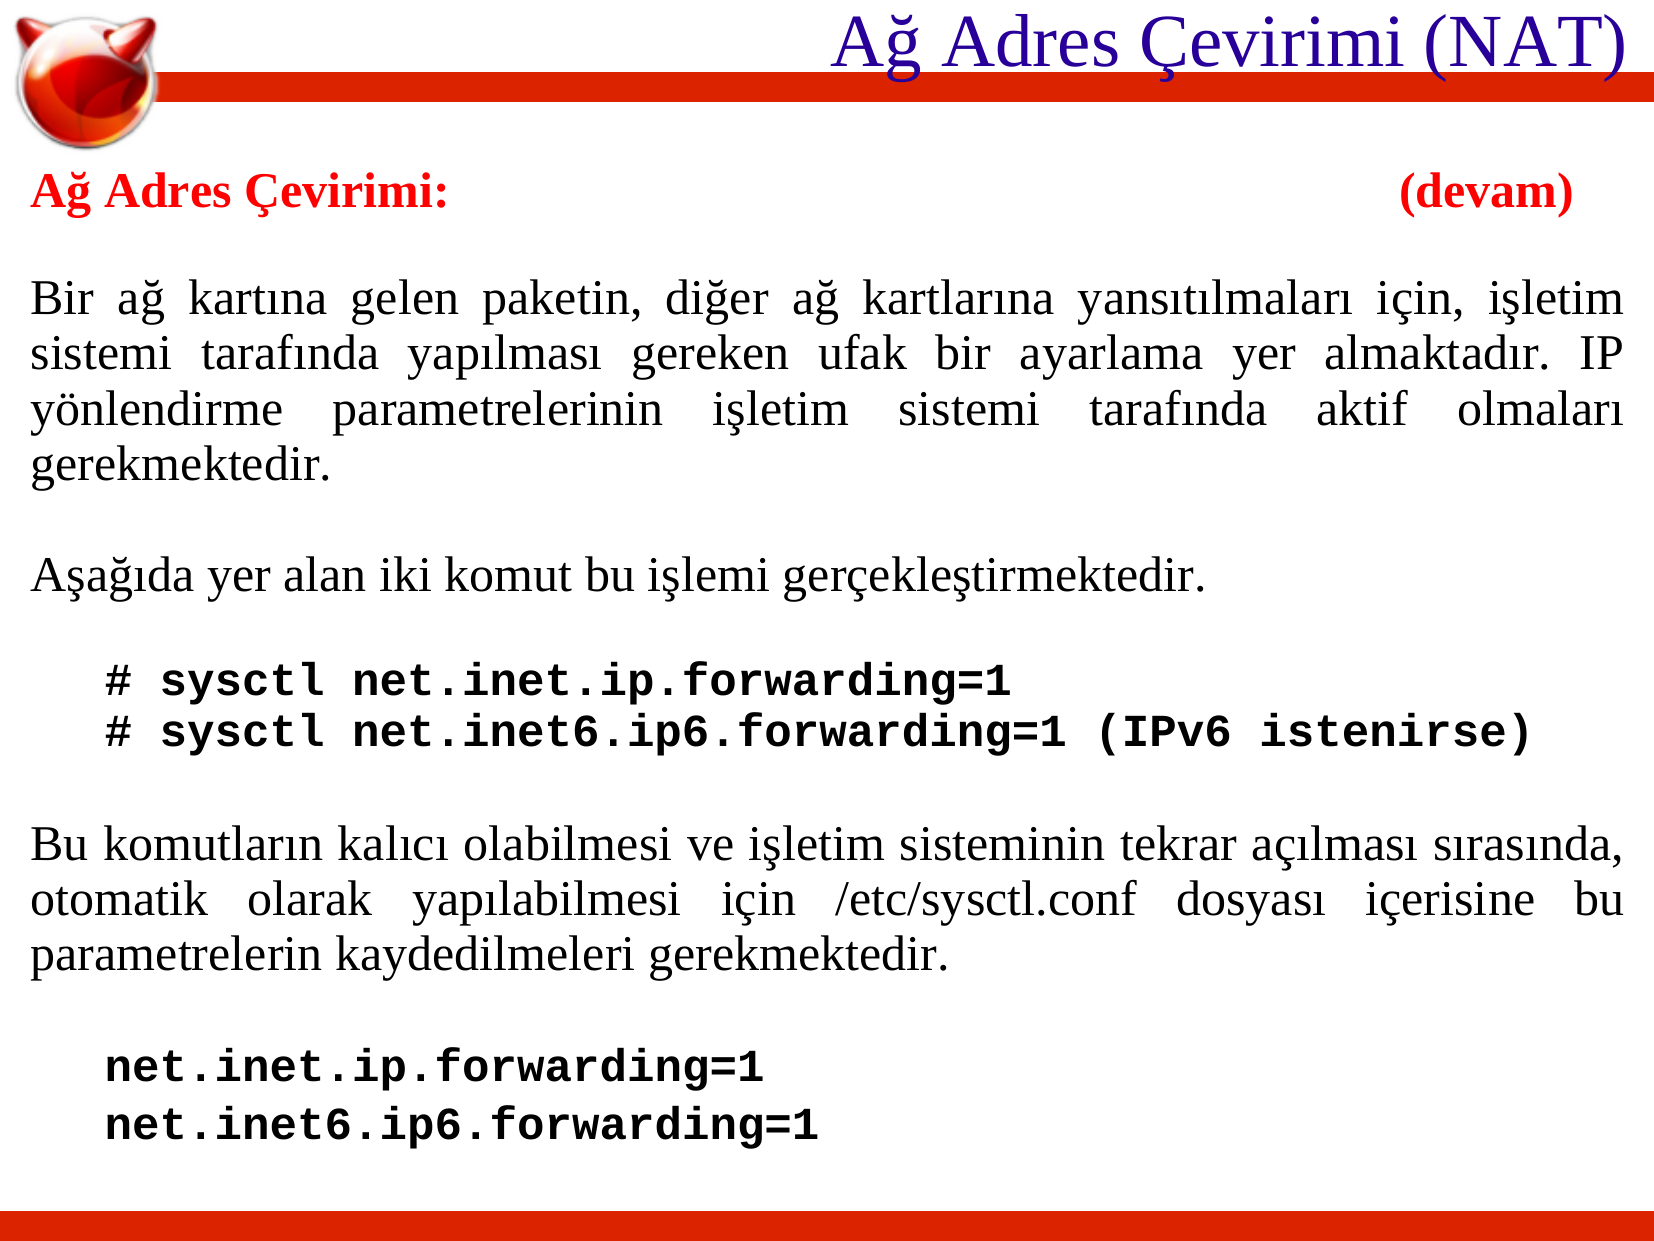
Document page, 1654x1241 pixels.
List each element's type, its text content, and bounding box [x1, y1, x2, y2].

text_box [0, 1211, 1654, 1241]
text_box Ağ Adres Çevirimi: (devam) Bir ağ kartına gelen paketin, diğer ağ kartlarına yansıtılmaları için, işletim sistemi tarafında yapılması gereken ufak bir ayarlama yer almaktadır. IP yönlendirme parametrelerinin işletim sistemi tarafında aktif olmaları gerekmektedir. Aşağıda yer alan iki komut bu işlemi gerçekleştirmektedir. # sysctl net.inet.ip.forwarding=1 # sysctl net.inet6.ip6.forwarding=1 (IPv6 istenirse) Bu komutların kalıcı olabilmesi ve işletim sisteminin tekrar açılması sırasında, otomatik olarak yapılabilmesi için /etc/sysctl.conf dosyası içerisine bu parametrelerin kaydedilmeleri gerekmektedir. net.inet.ip.forwarding=1 net.inet6.ip6.forwarding=1 [30, 163, 1627, 1169]
text_box Ağ Adres Çevirimi (NAT) [714, 0, 1648, 84]
text_box [165, 72, 1654, 102]
picture [10, 12, 165, 154]
